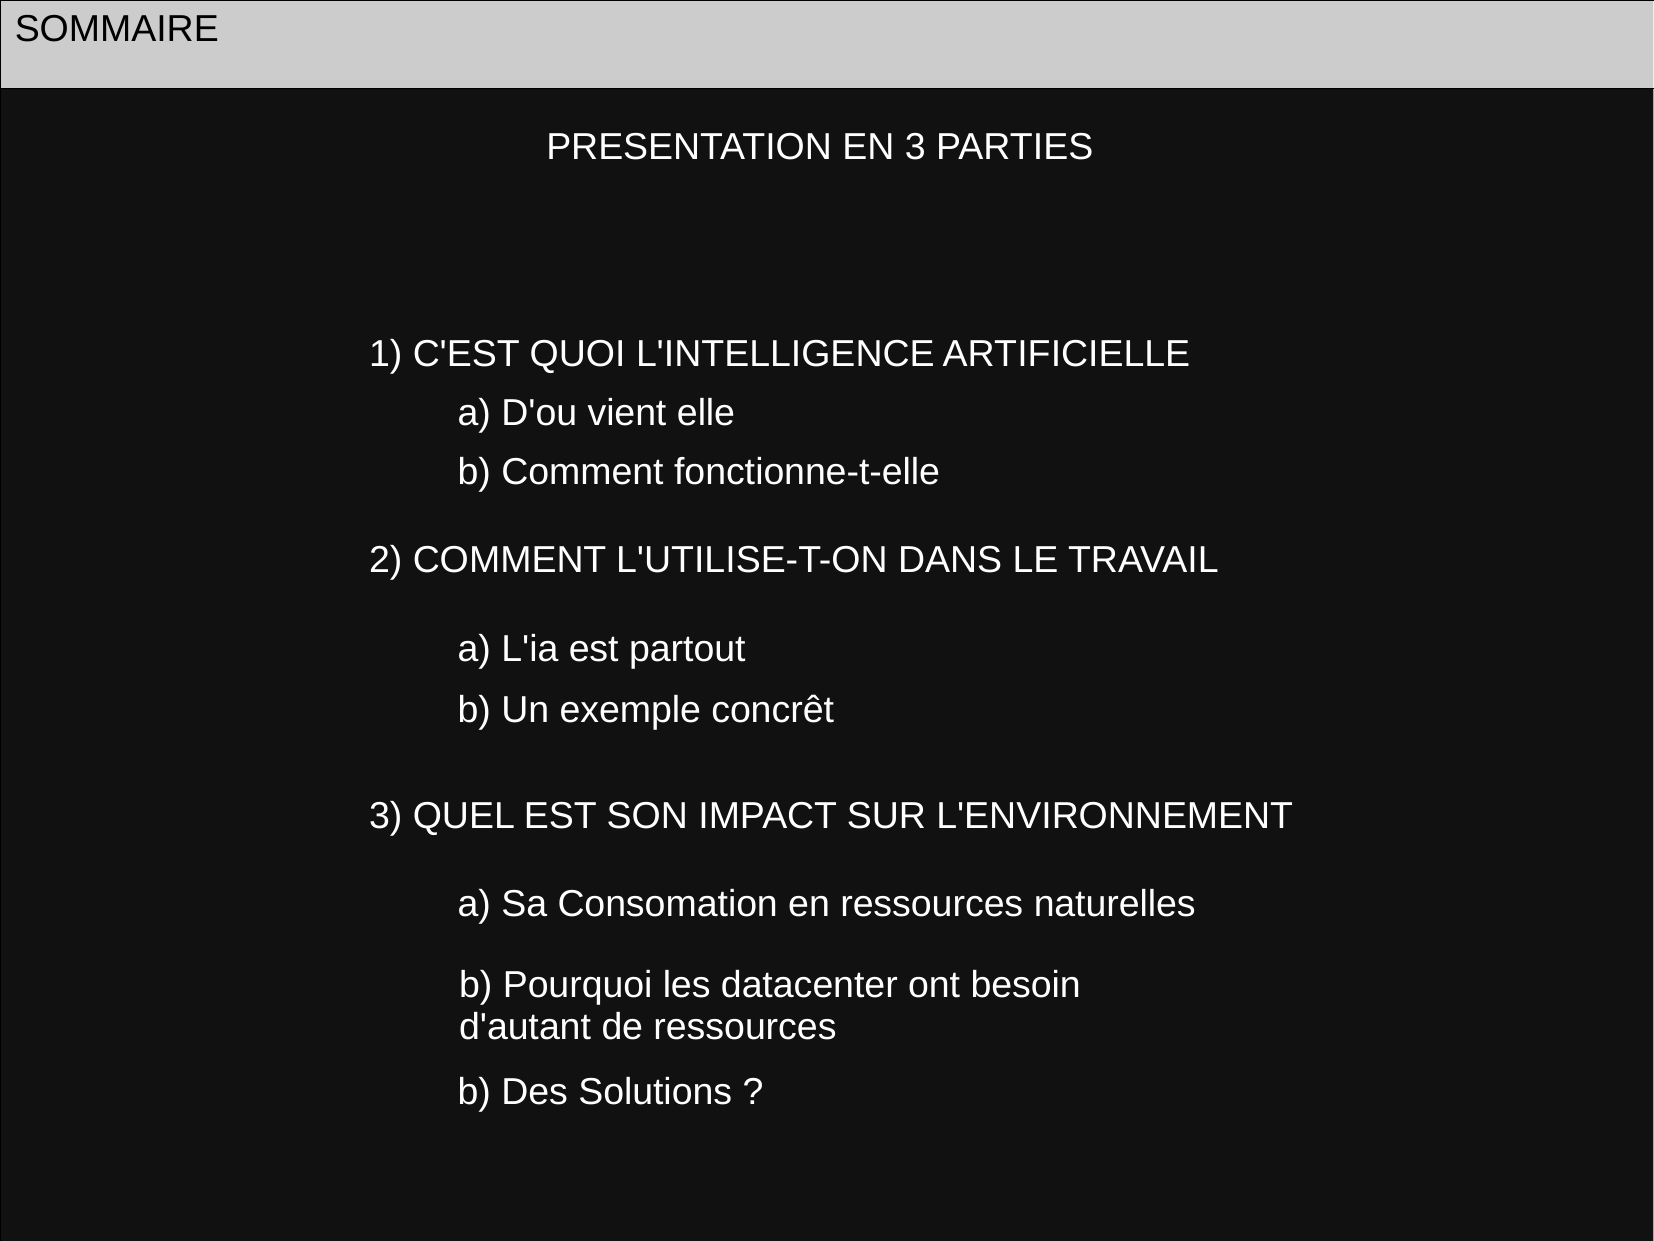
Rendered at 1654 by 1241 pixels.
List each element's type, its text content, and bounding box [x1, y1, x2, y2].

text_box b) Des Solutions ? [442, 1062, 1182, 1120]
text_box b) Pourquoi les datacenter ont besoin d'autant de ressources [444, 956, 1183, 1056]
text_box 2) COMMENT L'UTILISE-T-ON DANS LE TRAVAIL [354, 531, 1329, 631]
text_box 1) C'EST QUOI L'INTELLIGENCE ARTIFICIELLE [354, 324, 1418, 382]
text_box SOMMAIRE [0, 0, 266, 99]
text_box a) D'ou vient elle [442, 383, 1182, 441]
text_box [0, 0, 1654, 1241]
text_box b) Un exemple concrêt [442, 681, 1182, 739]
text_box 3) QUEL EST SON IMPACT SUR L'ENVIRONNEMENT [354, 786, 1359, 886]
text_box b) Comment fonctionne-t-elle [442, 442, 1182, 500]
text_box a) L'ia est partout [442, 620, 1182, 681]
text_box a) Sa Consomation en ressources naturelles [442, 875, 1359, 975]
text_box PRESENTATION EN 3 PARTIES [531, 118, 1300, 175]
